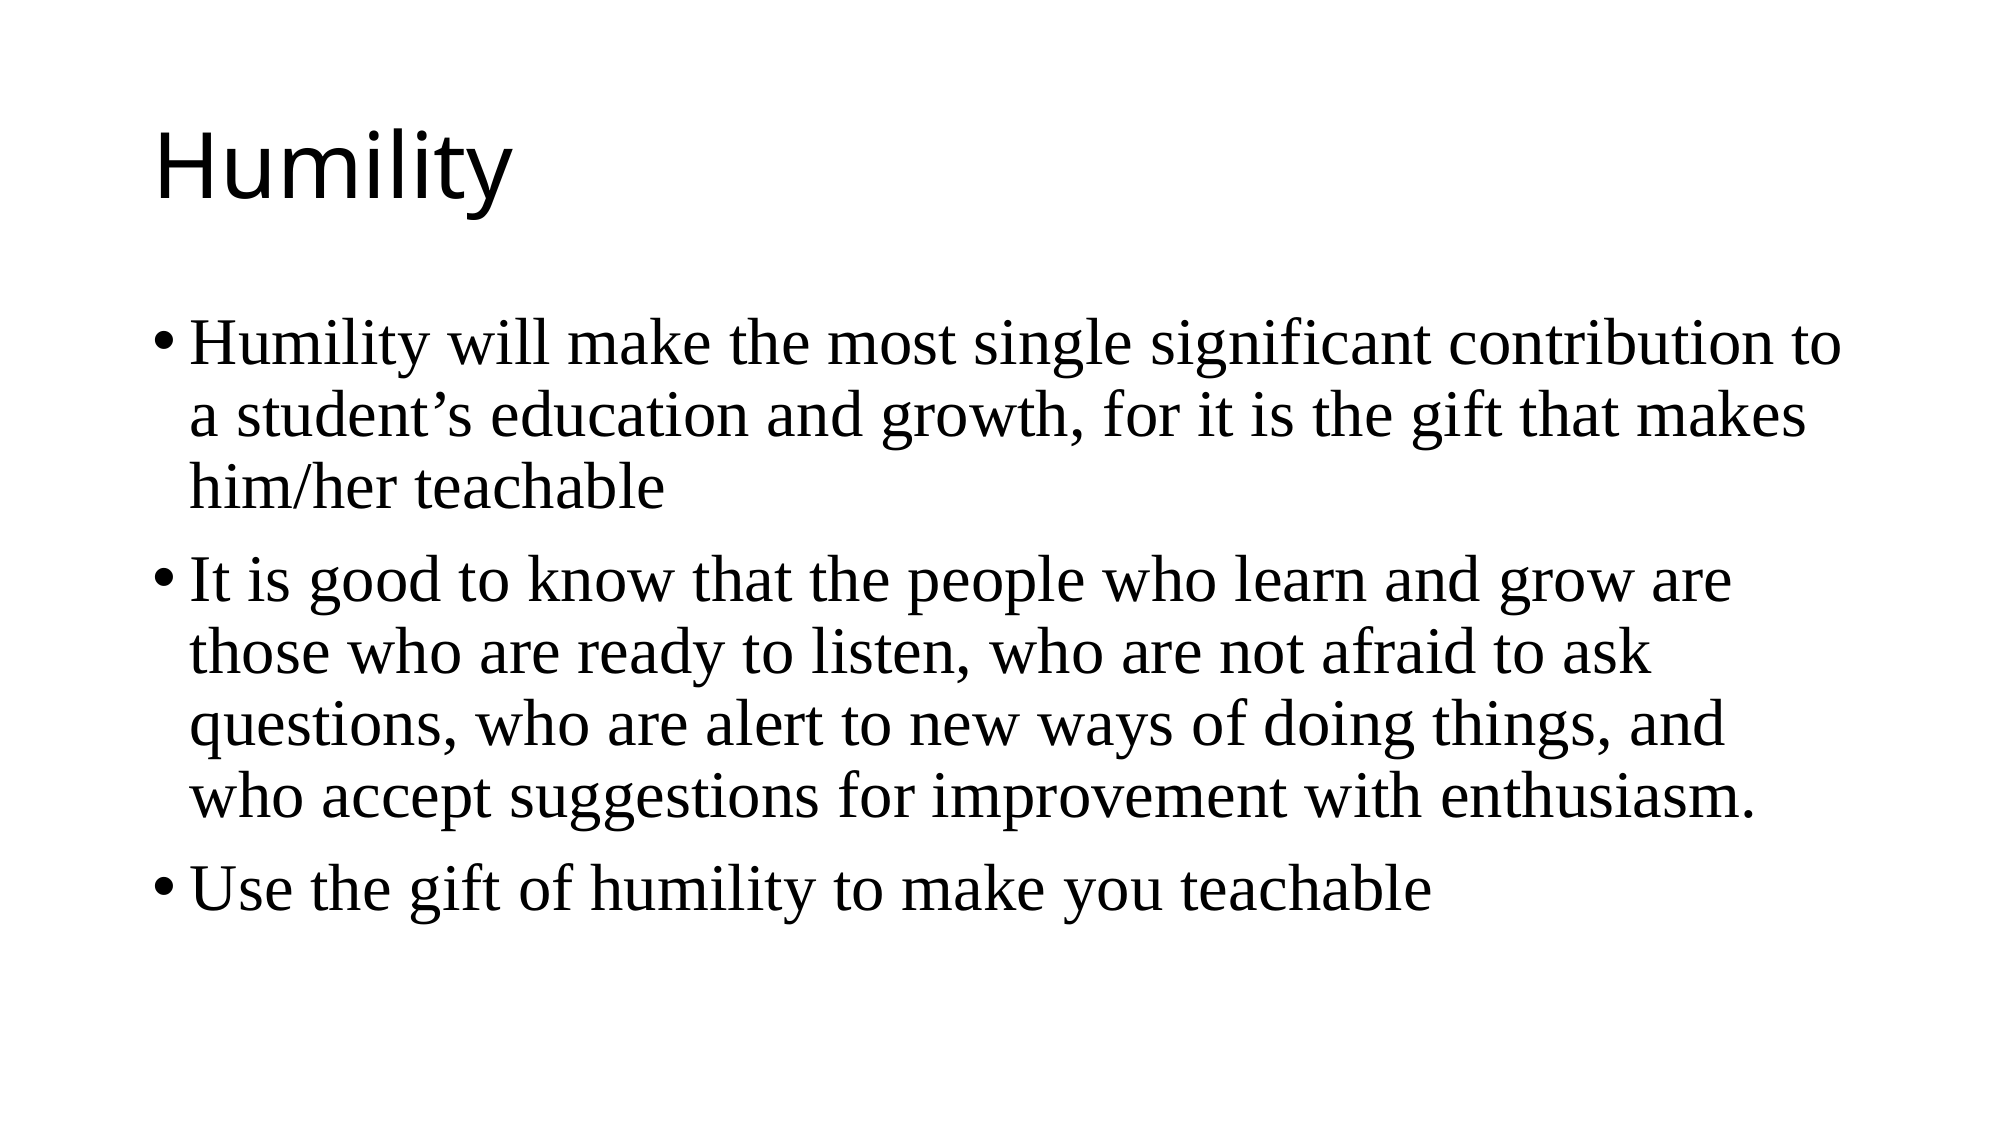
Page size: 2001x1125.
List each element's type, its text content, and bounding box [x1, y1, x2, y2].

list Humility will make the most single significant contribution to a student’s education and growth, for it is the gift that makes him/her teachable It is good to know that the people who learn and grow are those who are ready to listen, who are not afraid to ask questions, who are alert to new ways of doing things, and who accept suggestions for improvement with enthusiasm. Use the gift of humility to make you teachable [137, 299, 1863, 1014]
title Humility [137, 59, 1863, 278]
